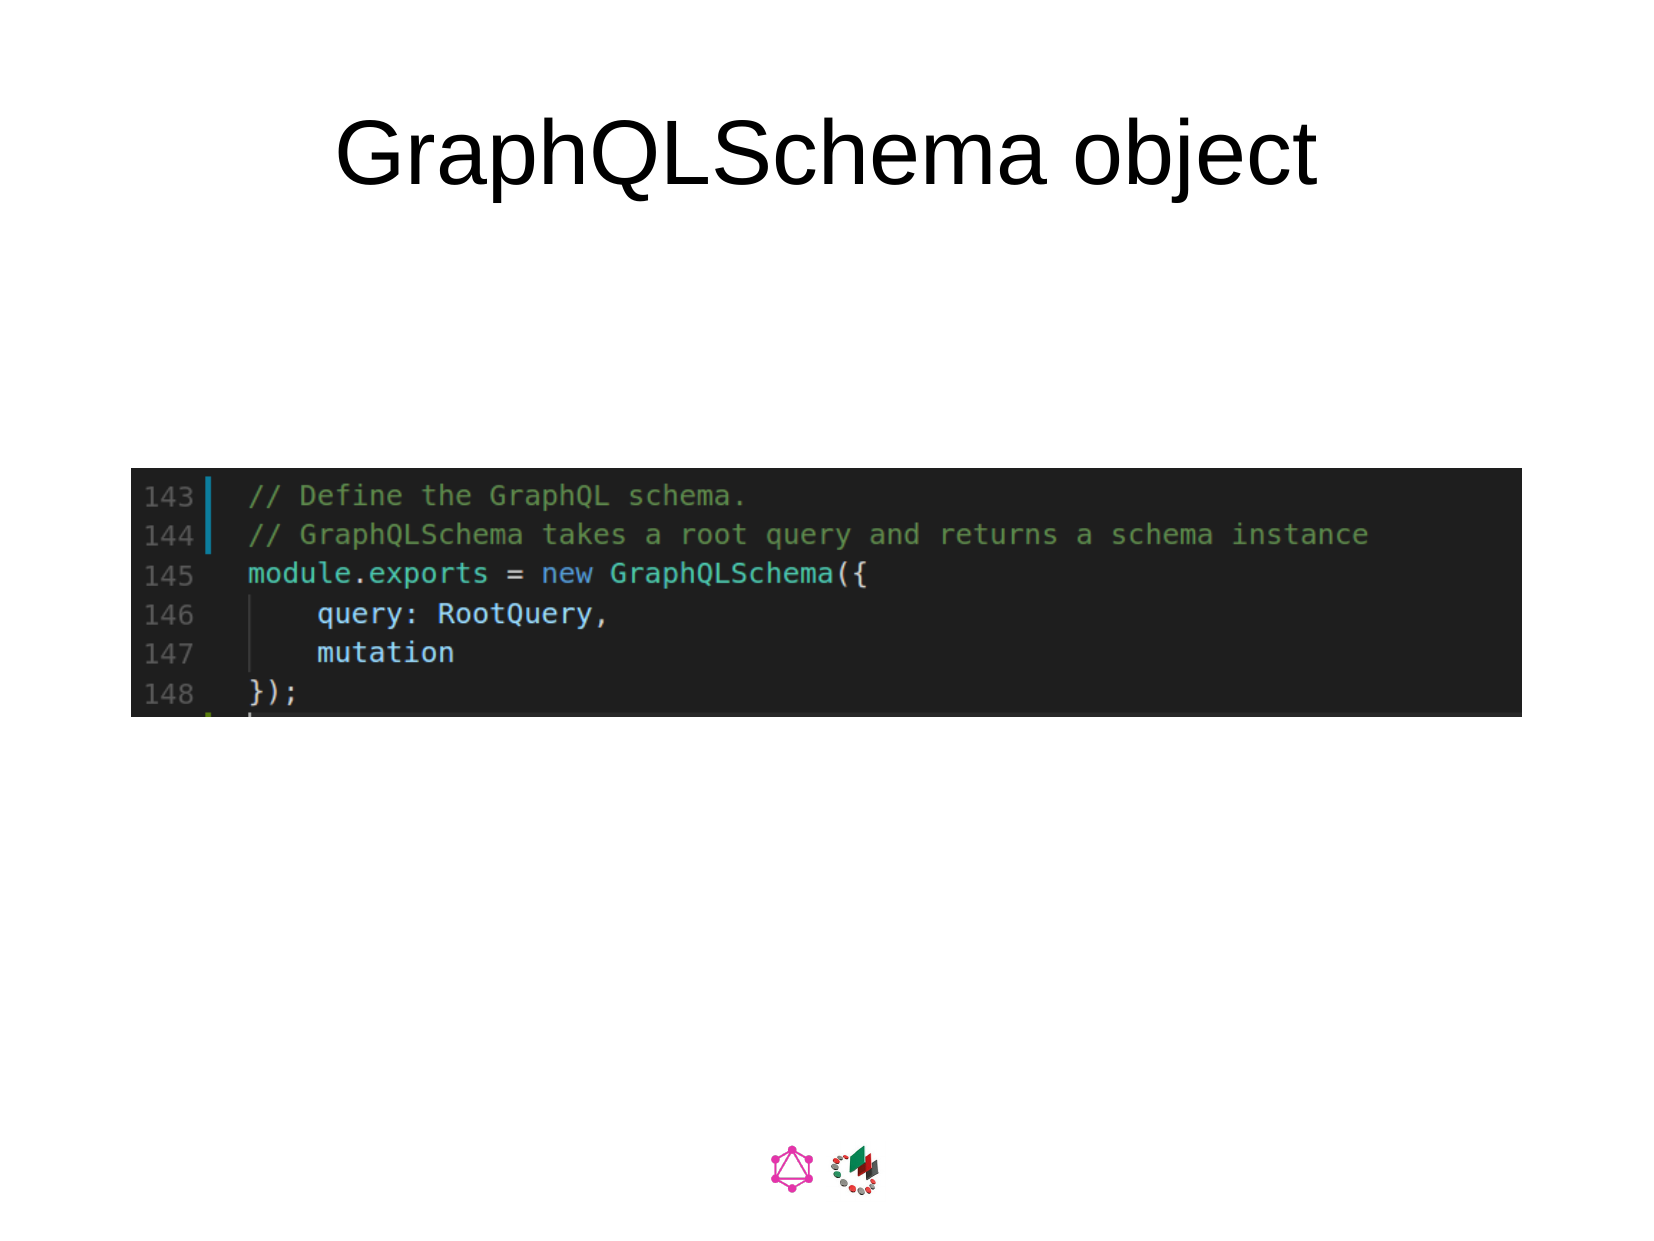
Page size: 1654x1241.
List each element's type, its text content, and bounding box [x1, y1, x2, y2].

picture [131, 468, 1522, 717]
title GraphQLSchema object [82, 49, 1571, 257]
picture [826, 1141, 886, 1202]
picture [768, 1145, 816, 1193]
